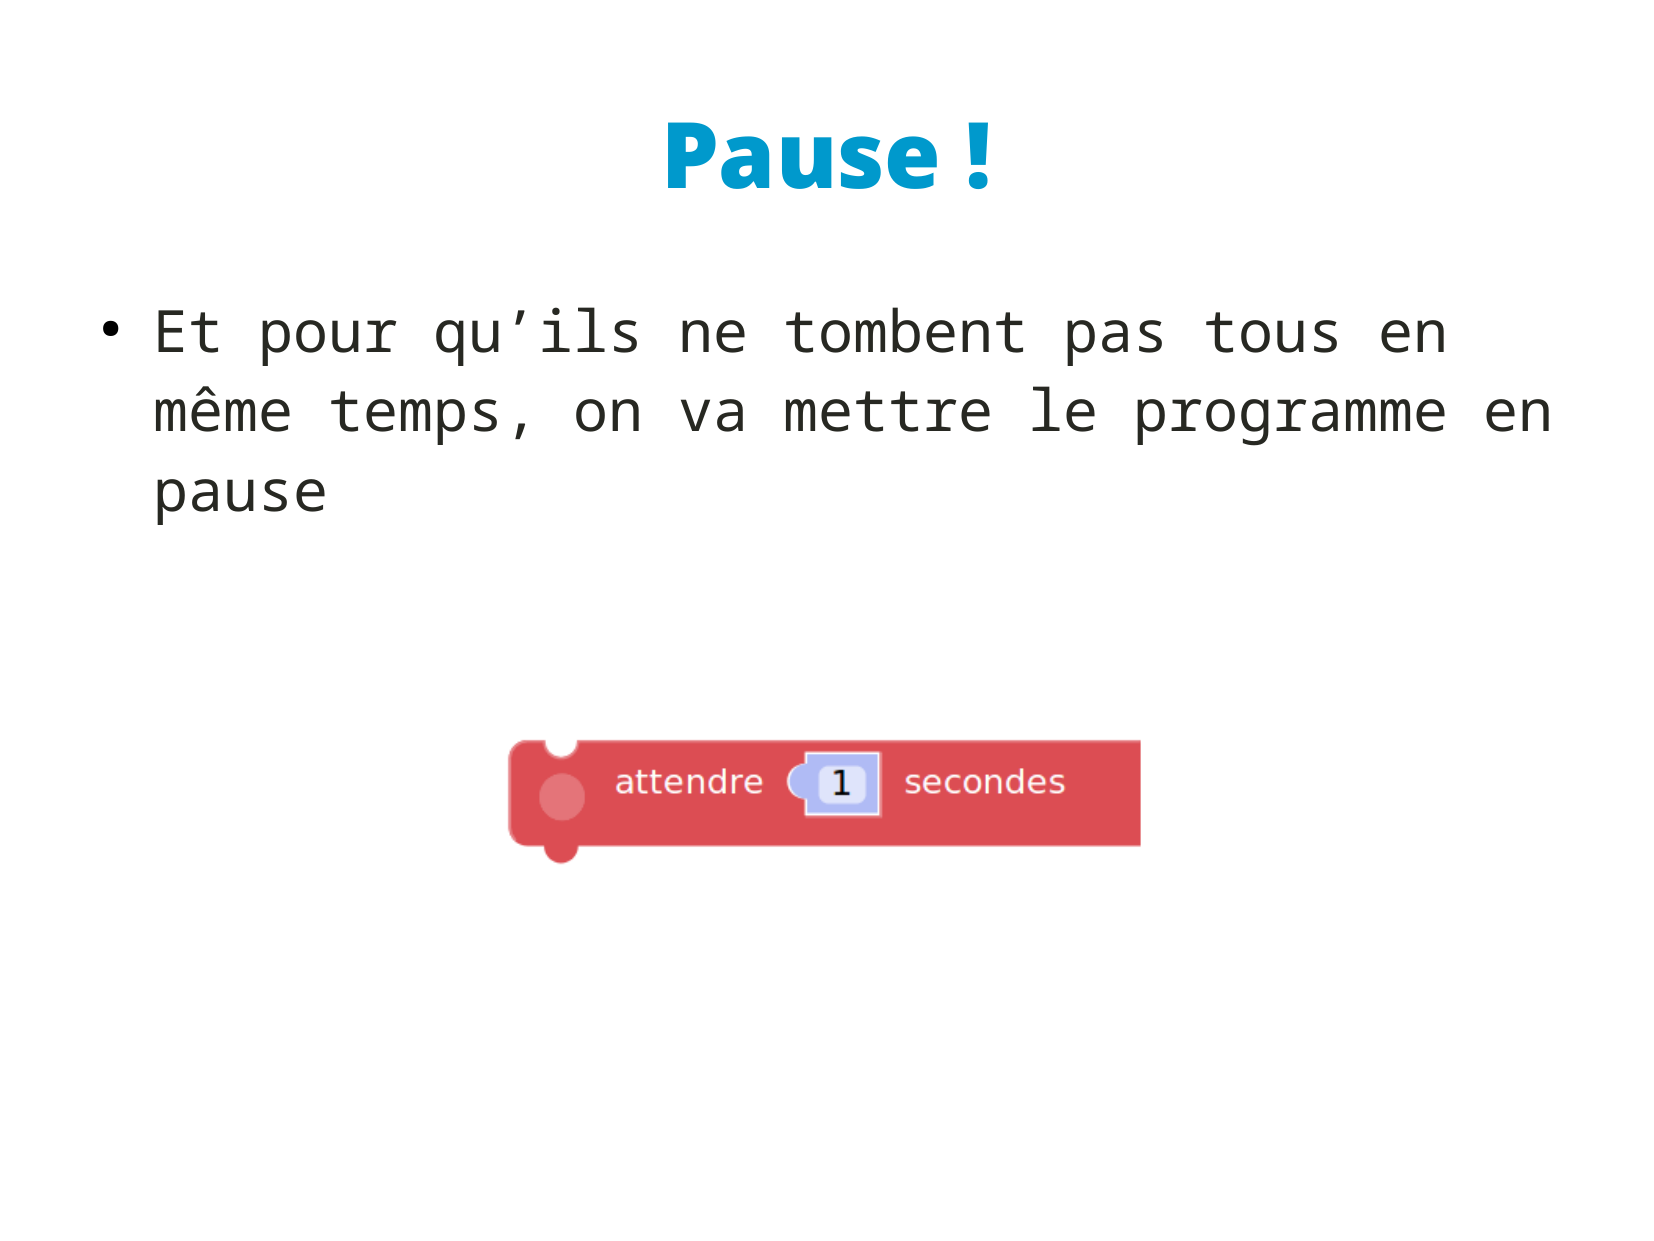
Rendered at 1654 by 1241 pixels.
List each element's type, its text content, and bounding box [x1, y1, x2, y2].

picture [488, 720, 1166, 880]
list Et pour qu’ils ne tombent pas tous en même temps, on va mettre le programme en pause [82, 290, 1571, 1010]
title Pause ! [82, 49, 1571, 257]
